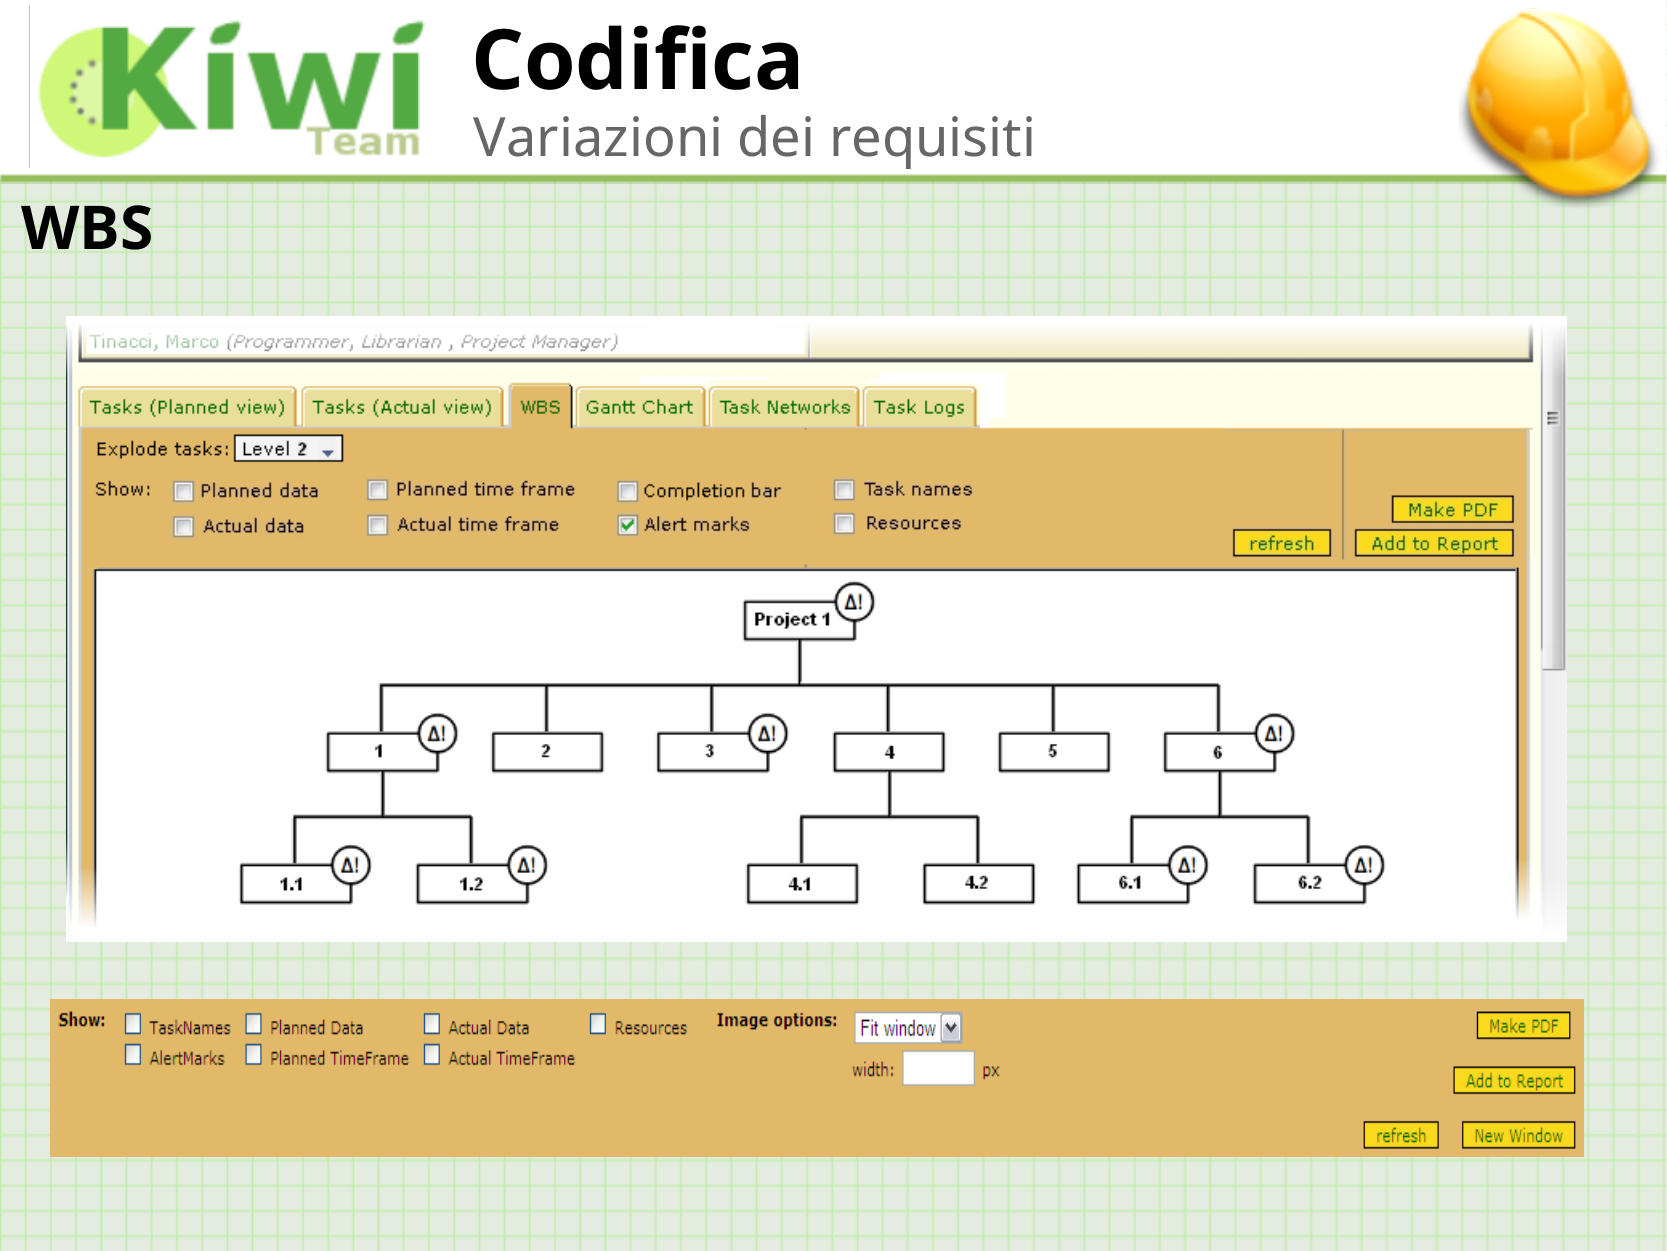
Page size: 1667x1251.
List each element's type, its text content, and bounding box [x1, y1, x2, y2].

picture [0, 0, 1667, 1251]
text_box Variazioni dei requisiti [473, 107, 1327, 169]
title Codifica [471, 0, 1441, 122]
subtitle WBS [21, 195, 1315, 304]
